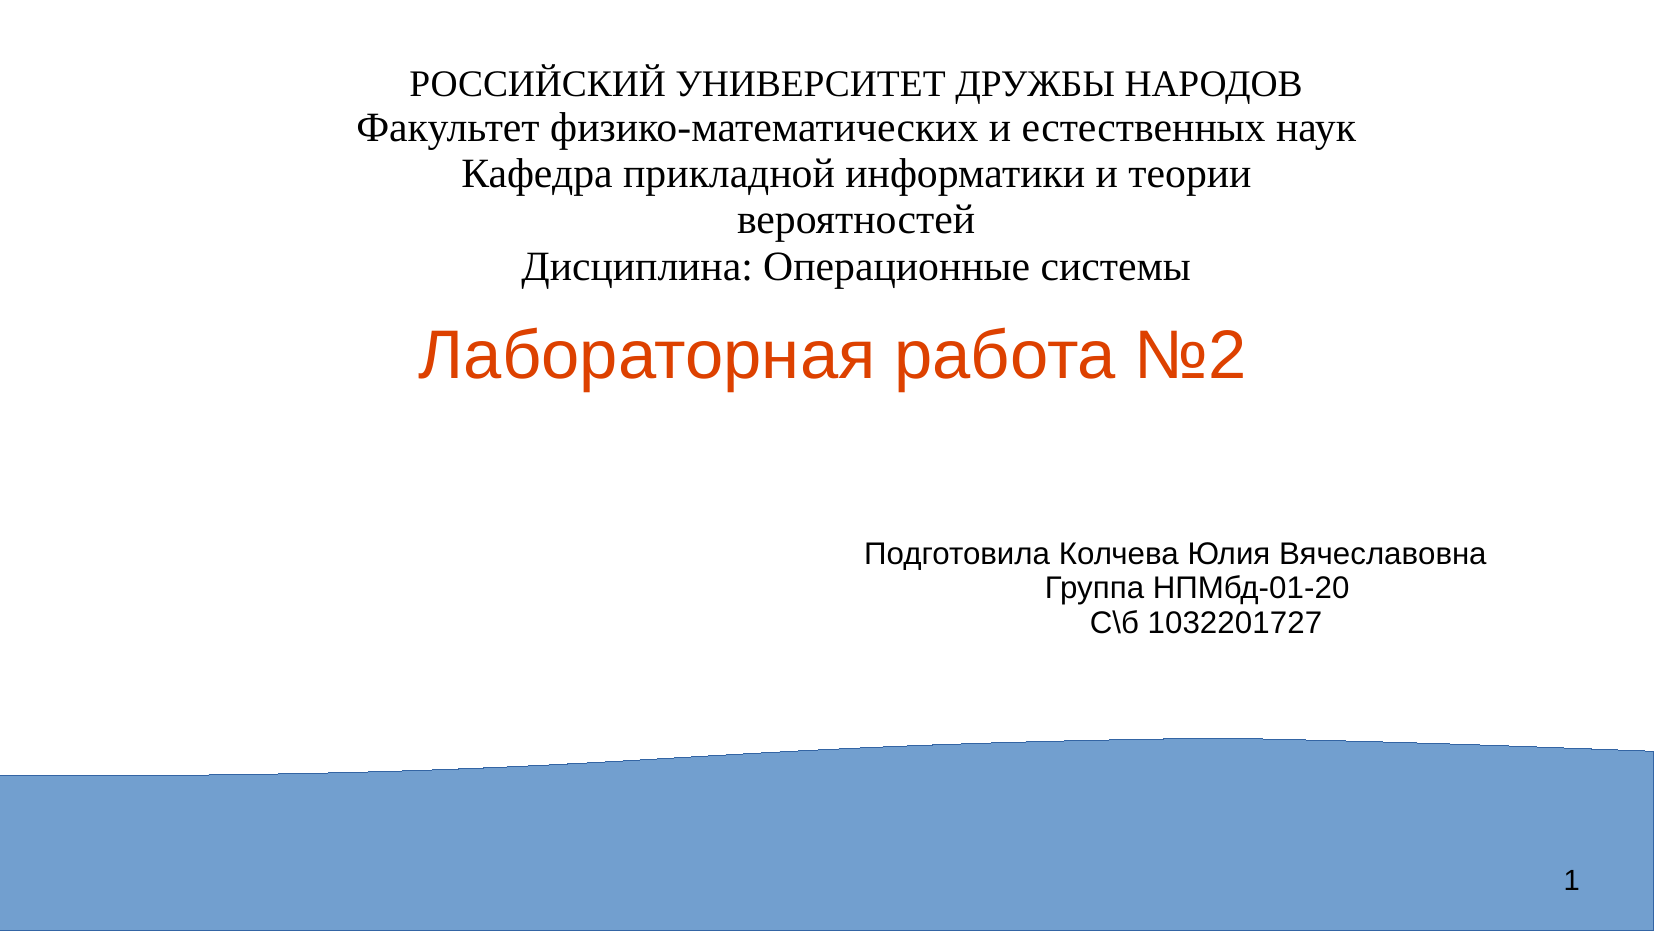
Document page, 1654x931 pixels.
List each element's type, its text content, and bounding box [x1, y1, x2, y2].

subtitle Подготовила Колчева Юлия Вячеславовна Группа НПМбд-01-20 С\б 1032201727 [0, 472, 1506, 739]
title Лабораторная работа №2 [0, 265, 1477, 443]
text_box РОССИЙСКИЙ УНИВЕРСИТЕТ ДРУЖБЫ НАРОДОВ Факультет физико-математических и естественных наук Кафедра прикладной информатики и теории вероятностей Дисциплина: Операционные системы [324, 55, 1388, 297]
